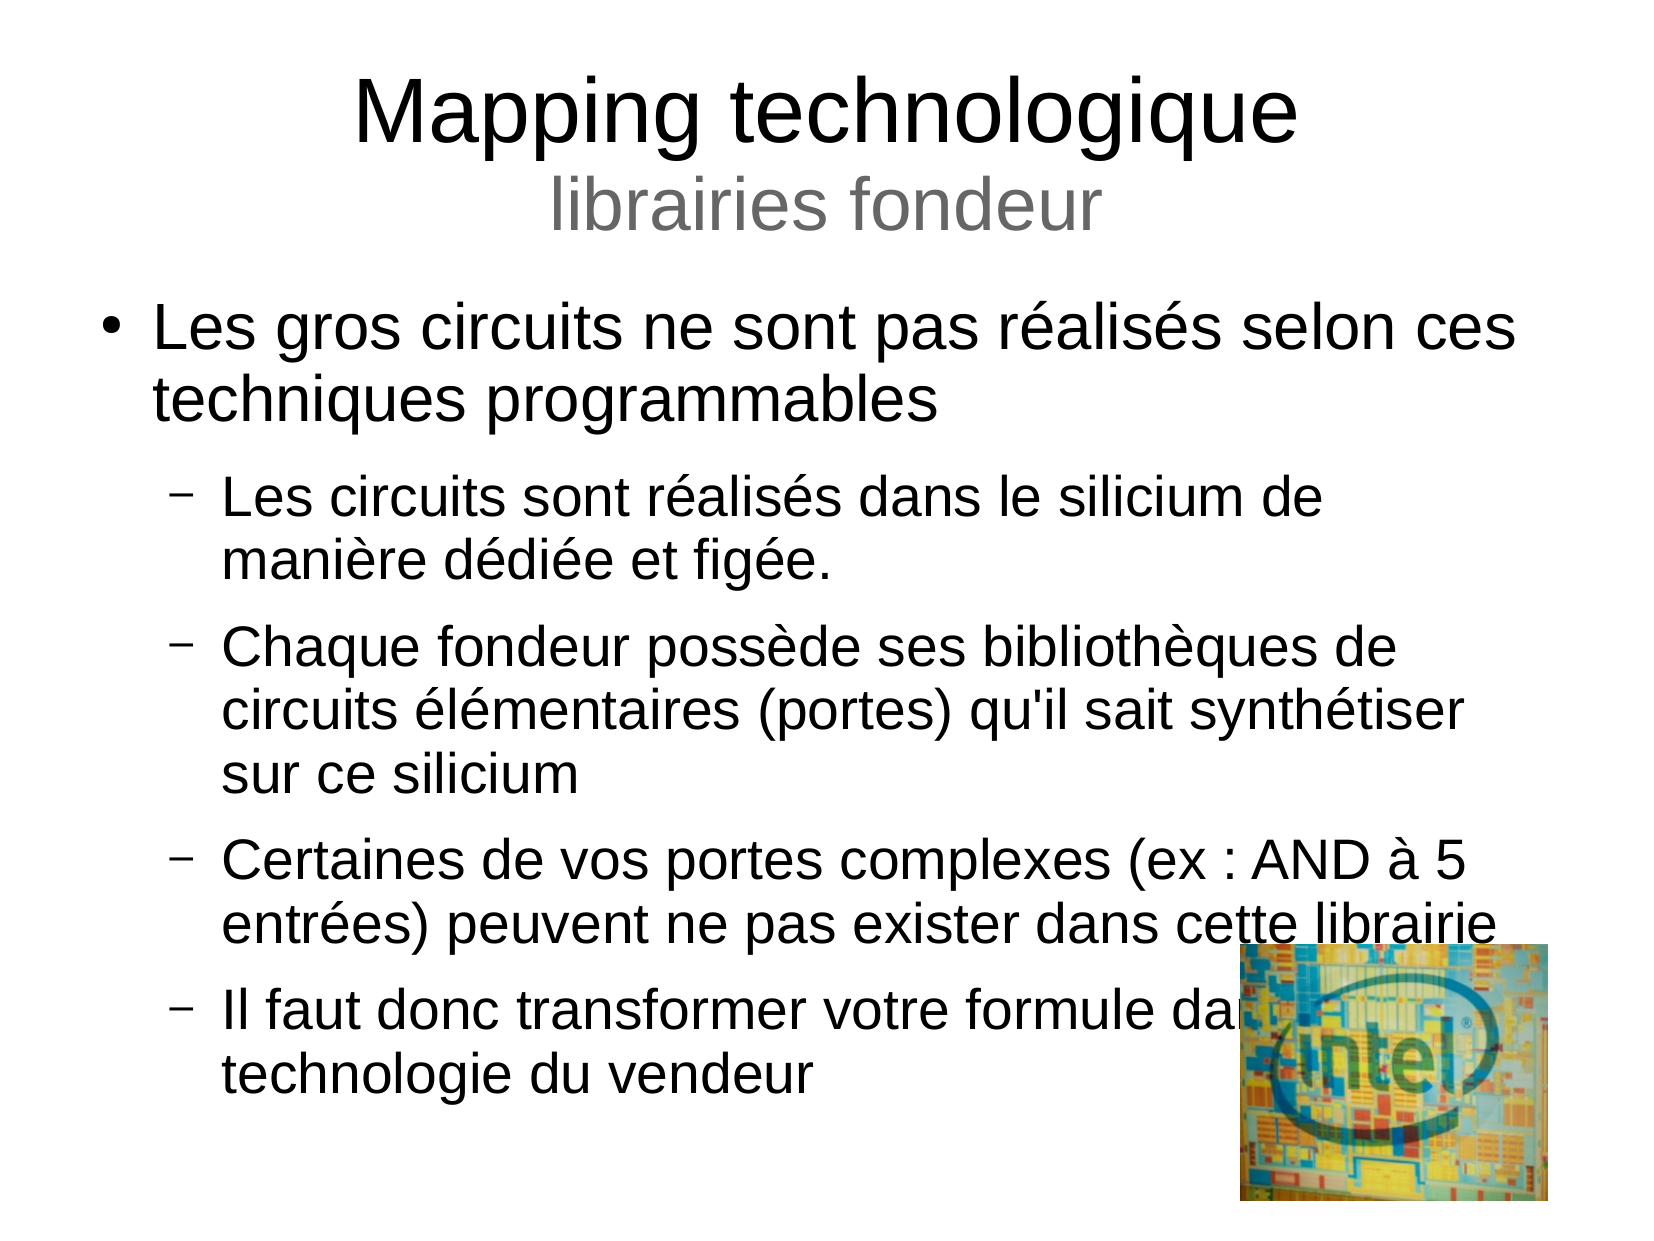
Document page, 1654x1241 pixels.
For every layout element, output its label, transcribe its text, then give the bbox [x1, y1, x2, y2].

title Mapping technologique librairies fondeur [82, 49, 1571, 257]
list Les gros circuits ne sont pas réalisés selon ces techniques programmables Les circuits sont réalisés dans le silicium de manière dédiée et figée. Chaque fondeur possède ses bibliothèques de circuits élémentaires (portes) qu'il sait synthétiser sur ce silicium Certaines de vos portes complexes (ex : AND à 5 entrées) peuvent ne pas exister dans cette librairie Il faut donc transformer votre formule dans la technologie du vendeur [82, 290, 1538, 1109]
picture [1240, 944, 1548, 1201]
